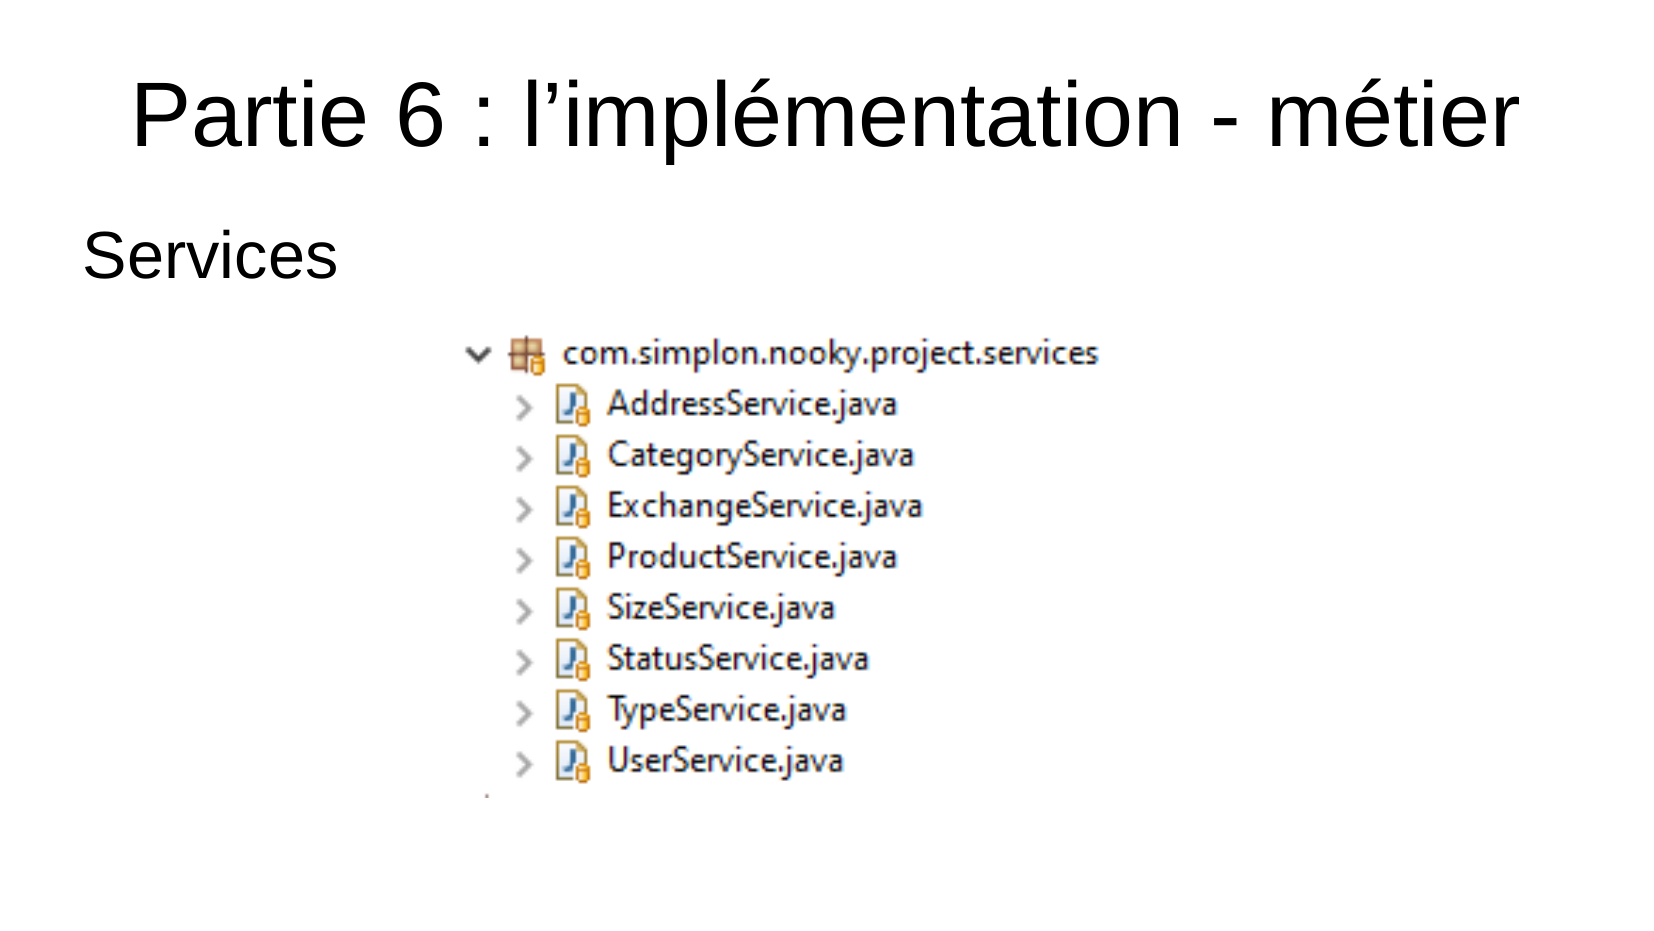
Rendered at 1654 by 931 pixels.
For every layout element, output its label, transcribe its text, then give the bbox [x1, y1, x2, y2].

picture [413, 331, 1215, 798]
title Partie 6 : l’implémentation - métier [82, 37, 1571, 193]
list Services [82, 217, 1571, 758]
